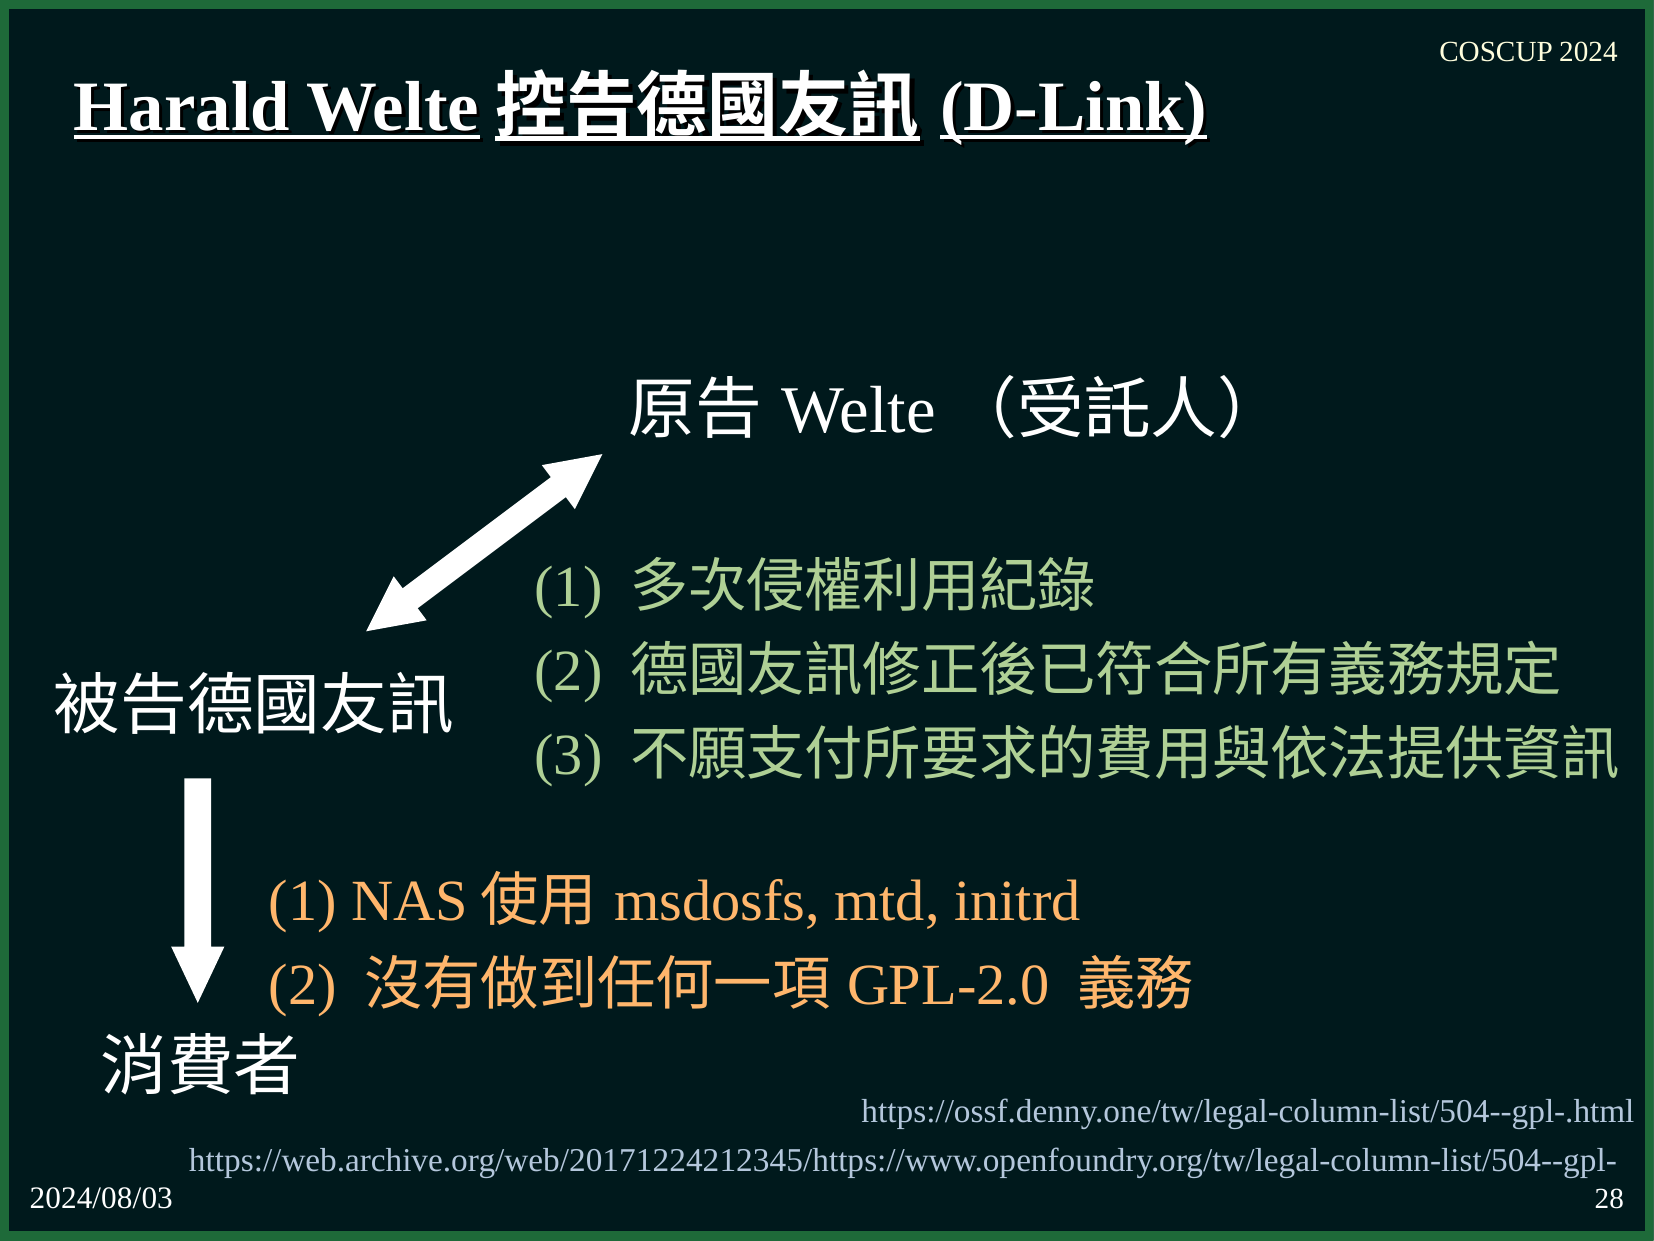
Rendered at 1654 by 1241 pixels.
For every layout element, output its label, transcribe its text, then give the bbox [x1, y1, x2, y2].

text_box (1) NAS使用msdosfs, mtd, initrd (2) 沒有做到任何一項GPL-2.0 義務 [253, 845, 1329, 1046]
text_box (1) 多次侵權利用紀錄 (2) 德國友訊修正後已符合所有義務規定 (3) 不願支付所要求的費用與依法提供資訊 [519, 531, 1654, 800]
text_box [171, 778, 225, 1003]
text_box 原告Welte（受託人） [519, 347, 1394, 460]
text_box 被告德國友訊 [29, 643, 479, 755]
text_box https://ossf.denny.one/tw/legal-column-list/504--gpl-.html https://web.archive.org/web/20171224212345/https://www.openfoundry.org/tw/legal-column-list/504--gpl- [106, 1092, 1636, 1179]
text_box Harald Welte控告德國友訊(D-Link) [59, 41, 1382, 178]
text_box 消費者 [0, 1004, 426, 1117]
